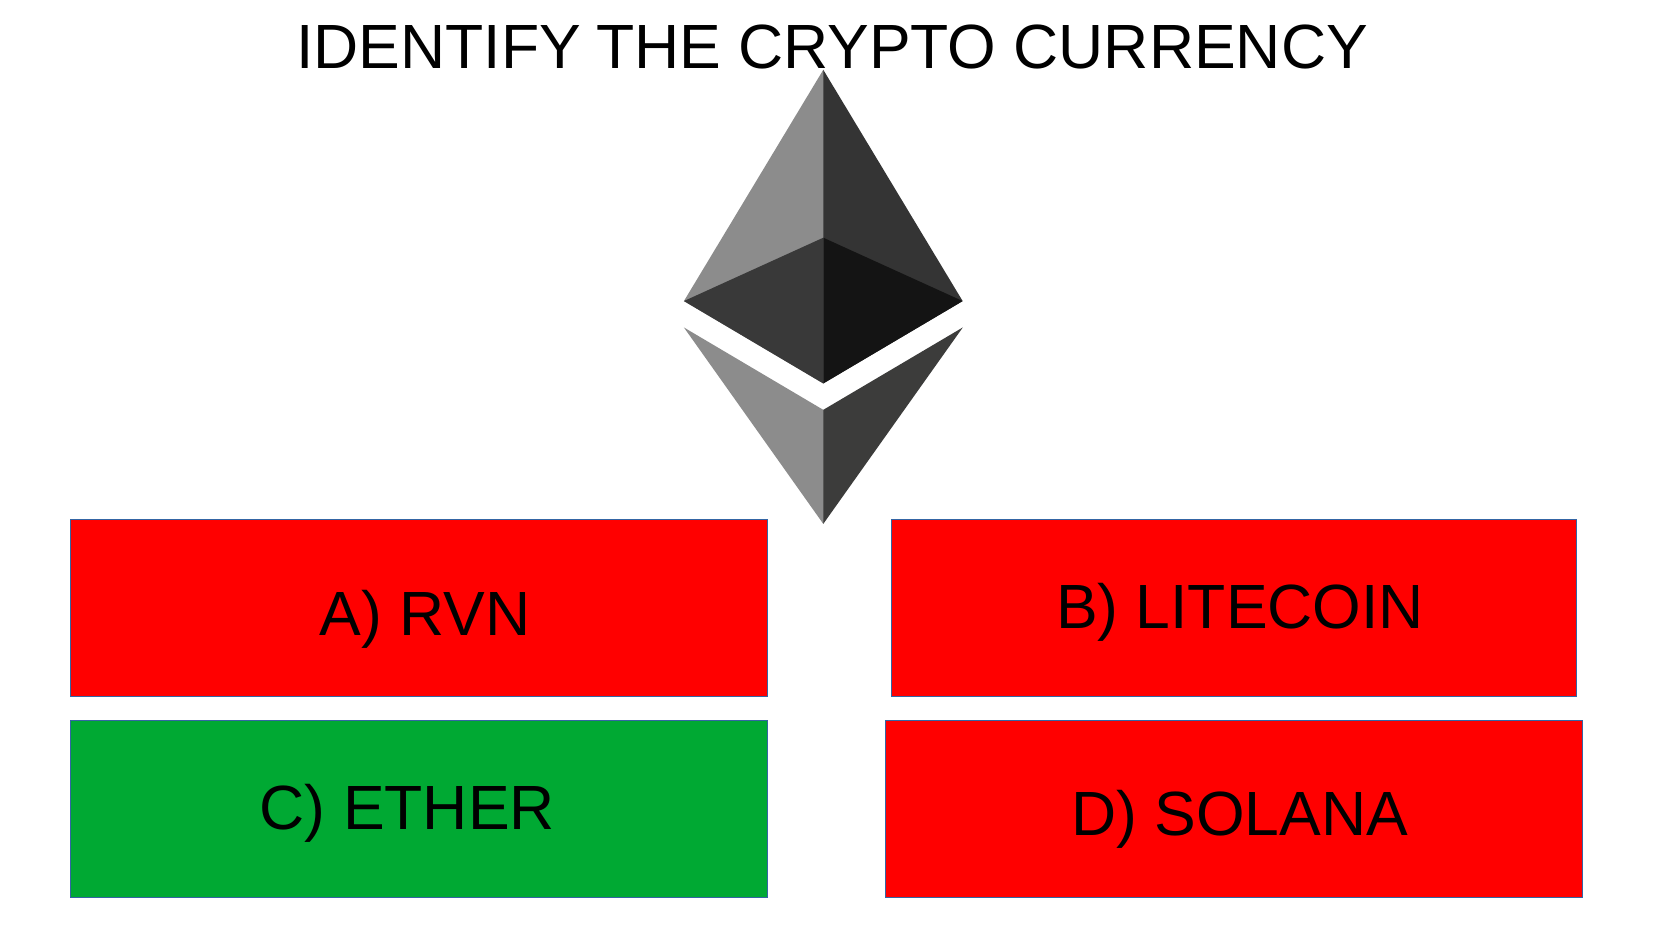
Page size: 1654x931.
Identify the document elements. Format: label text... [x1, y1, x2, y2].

title IDENTIFY THE CRYPTO CURRENCY [88, 0, 312, 125]
text_box [70, 720, 768, 898]
text_box [70, 519, 312, 535]
title B) LITECOIN [891, 529, 1589, 686]
text_box [70, 691, 768, 697]
text_box [885, 720, 1583, 898]
title IDENTIFY THE CRYPTO CURRENCY [1335, 0, 1577, 125]
title A) RVN [0, 535, 1170, 691]
text_box [891, 686, 1577, 697]
picture [312, 0, 1335, 638]
text_box [1335, 519, 1577, 529]
title C) ETHER [82, 730, 733, 886]
title D) SOLANA [891, 736, 1589, 892]
